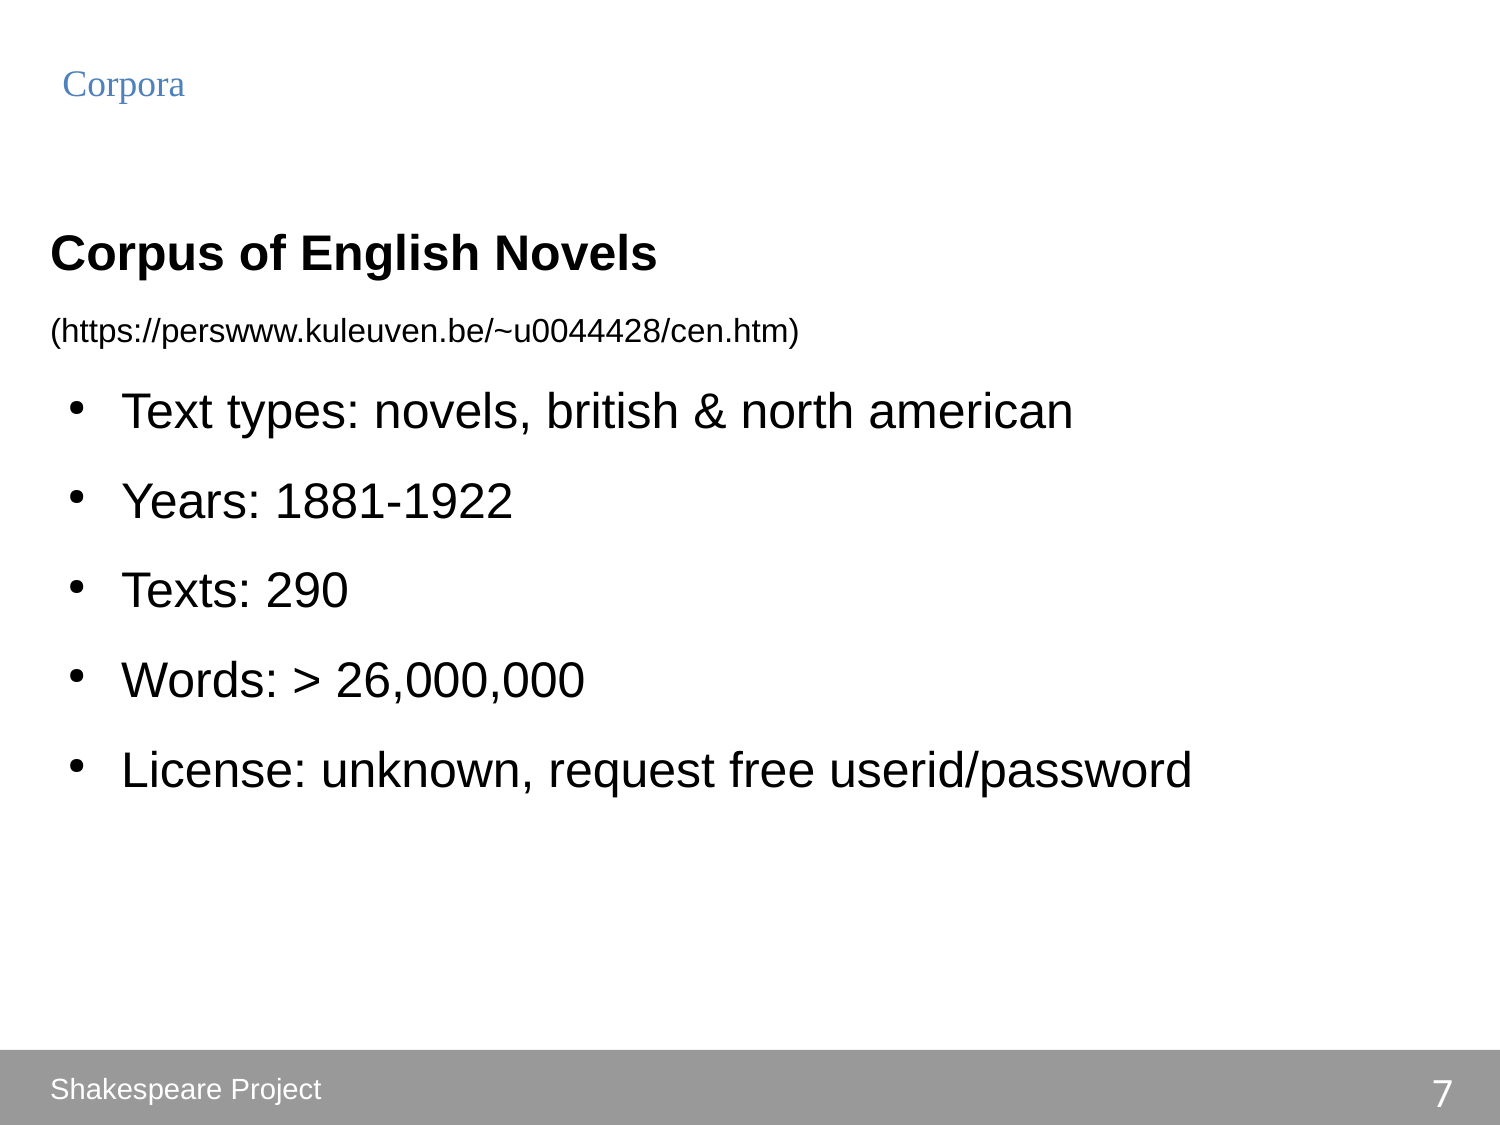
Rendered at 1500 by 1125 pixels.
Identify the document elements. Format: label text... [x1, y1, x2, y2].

footer Shakespeare Project [35, 1062, 1276, 1111]
title Corpora [62, 12, 1450, 150]
slide_number <Nummer> [1417, 1062, 1477, 1111]
list Corpus of English Novels (https://perswww.kuleuven.be/~u0044428/cen.htm) Text types: novels, british & north american Years: 1881-1922 Texts: 290 Words: > 26,000,000 License: unknown, request free userid/password [35, 212, 1423, 910]
